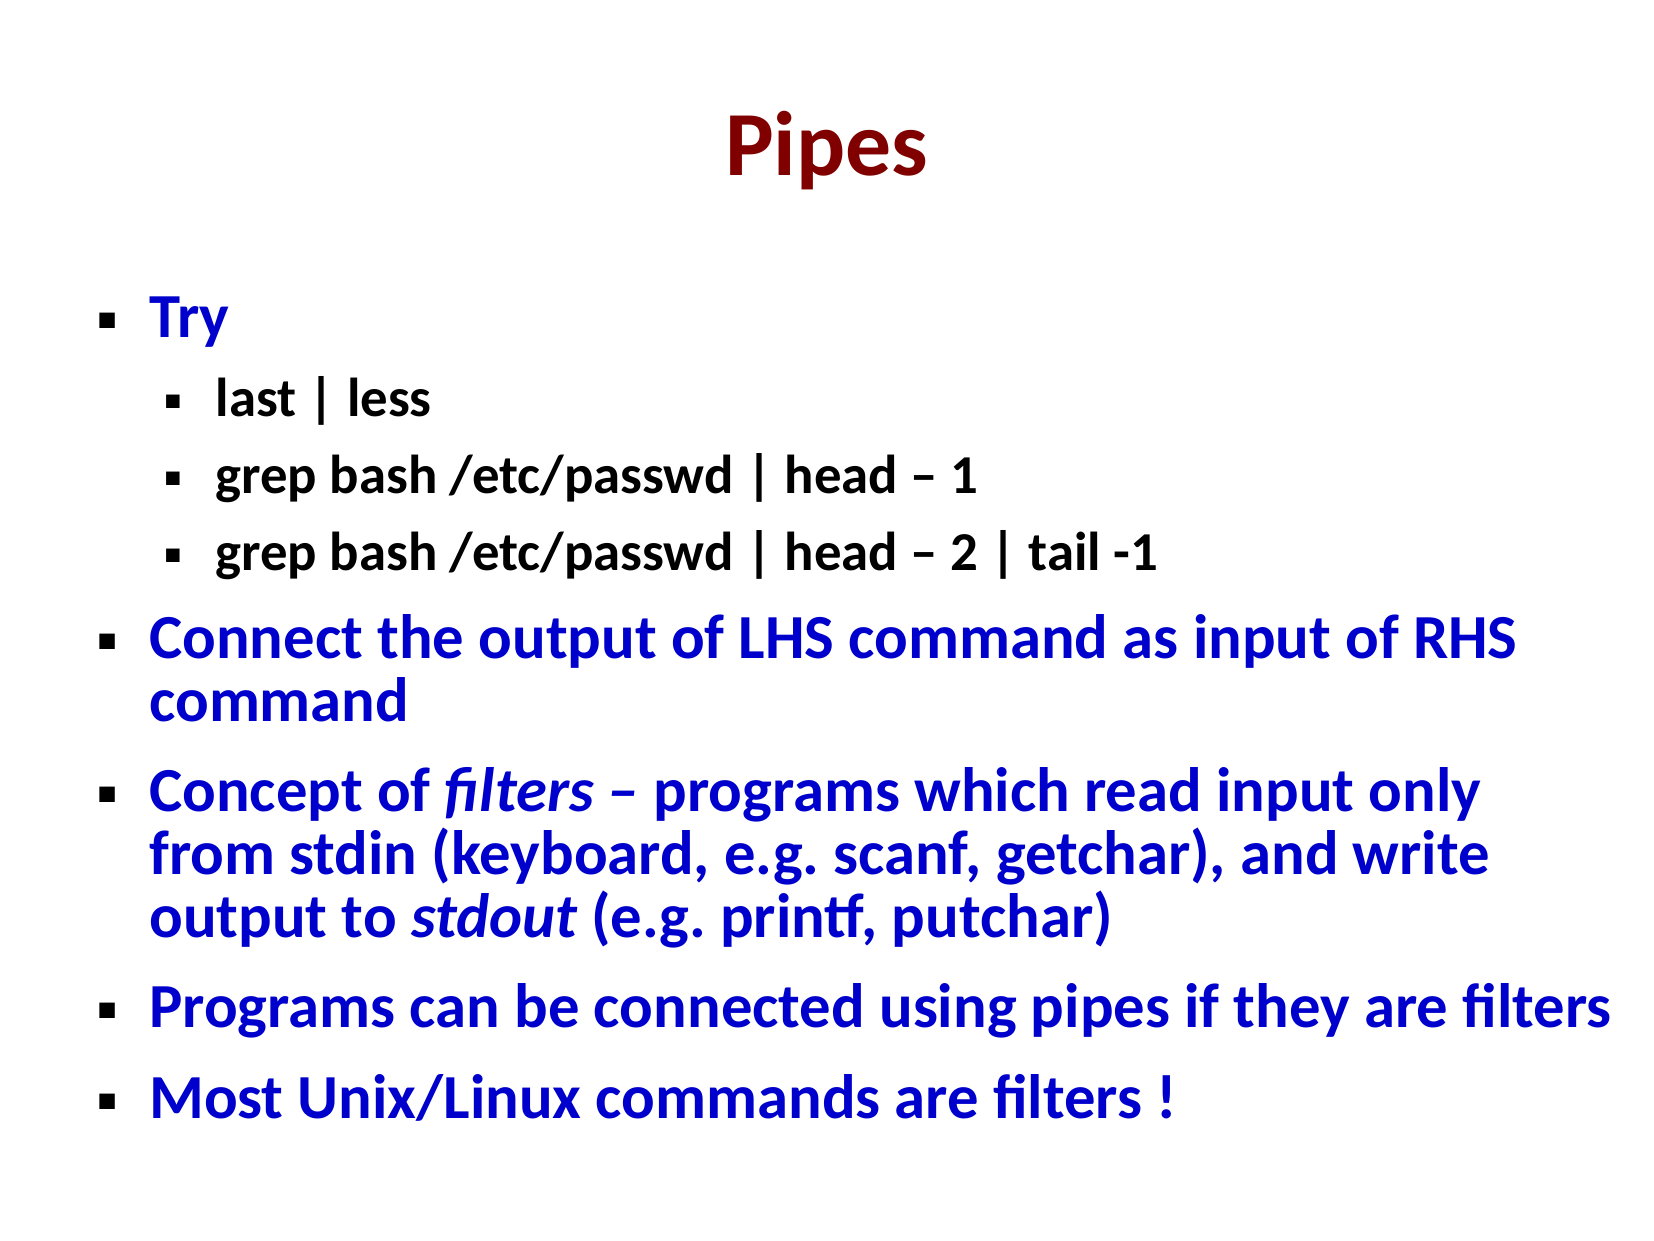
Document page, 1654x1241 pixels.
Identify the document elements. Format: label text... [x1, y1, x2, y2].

list Try last | less grep bash /etc/passwd | head – 1 grep bash /etc/passwd | head – 2 | tail -1 Connect the output of LHS command as input of RHS command Concept of filters – programs which read input only from stdin (keyboard, e.g. scanf, getchar), and write output to stdout (e.g. printf, putchar) Programs can be connected using pipes if they are filters Most Unix/Linux commands are filters ! [82, 290, 1619, 1158]
title Pipes [82, 49, 1571, 257]
